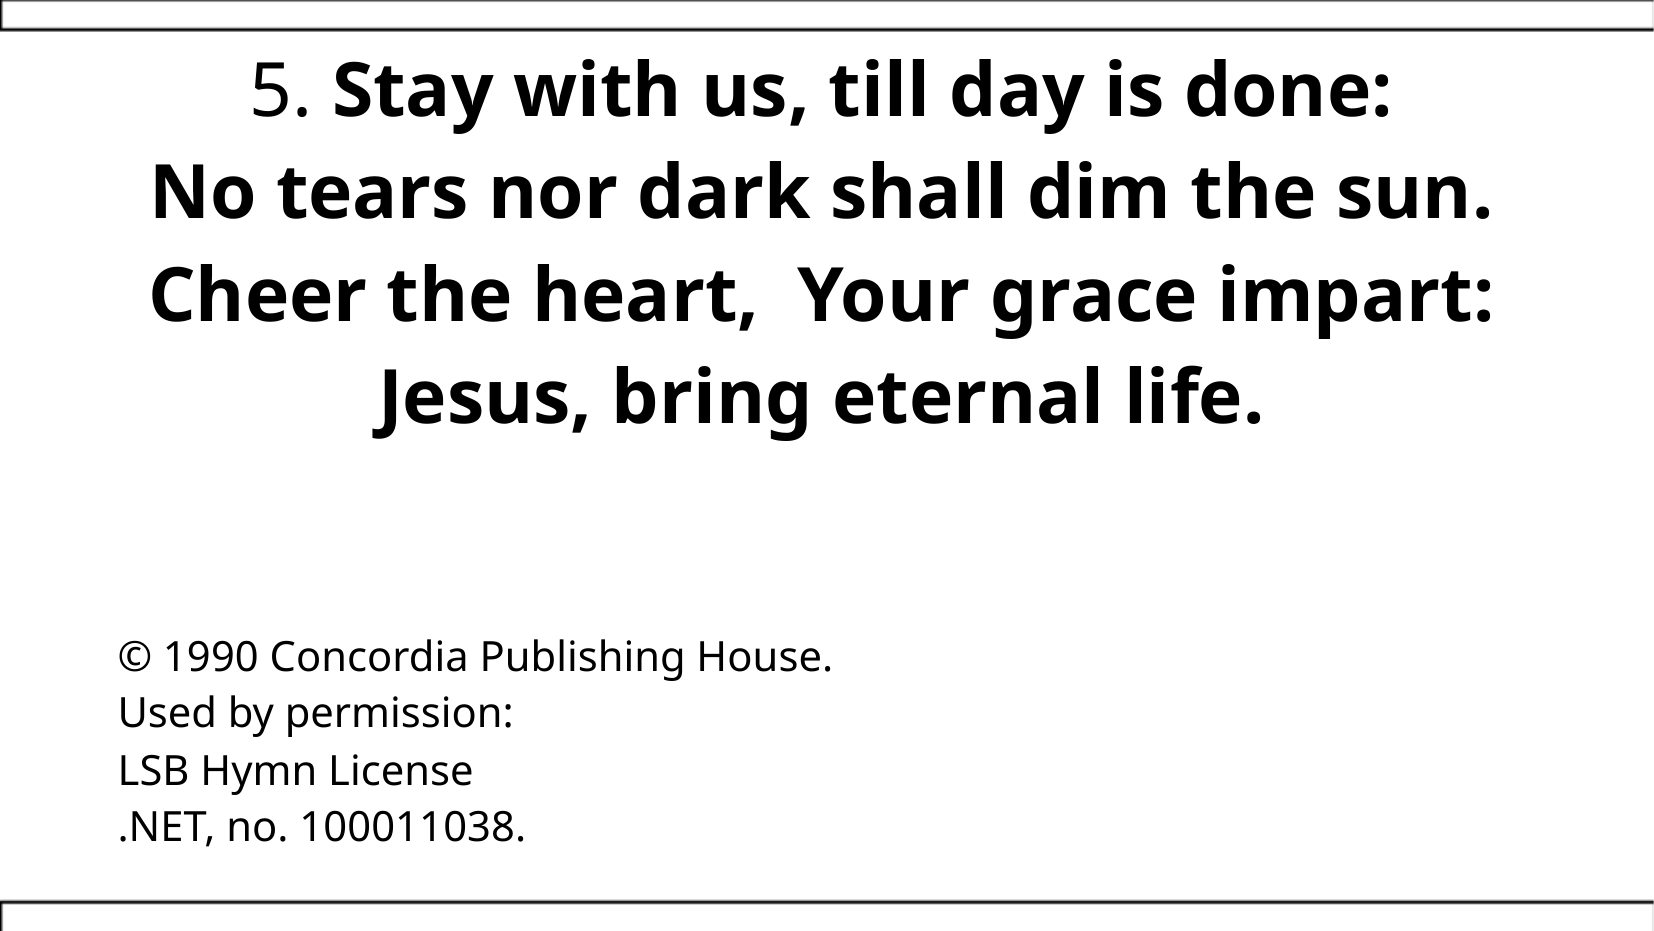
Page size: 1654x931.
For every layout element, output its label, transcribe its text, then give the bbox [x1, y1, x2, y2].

picture [0, 0, 1654, 931]
text_box 5. Stay with us, till day is done: No tears nor dark shall dim the sun. Cheer the heart, Your grace impart: Jesus, bring eternal life. © 1990 Concordia Publishing House. Used by permission: LSB Hymn License .NET, no. 100011038. [83, 28, 1561, 842]
